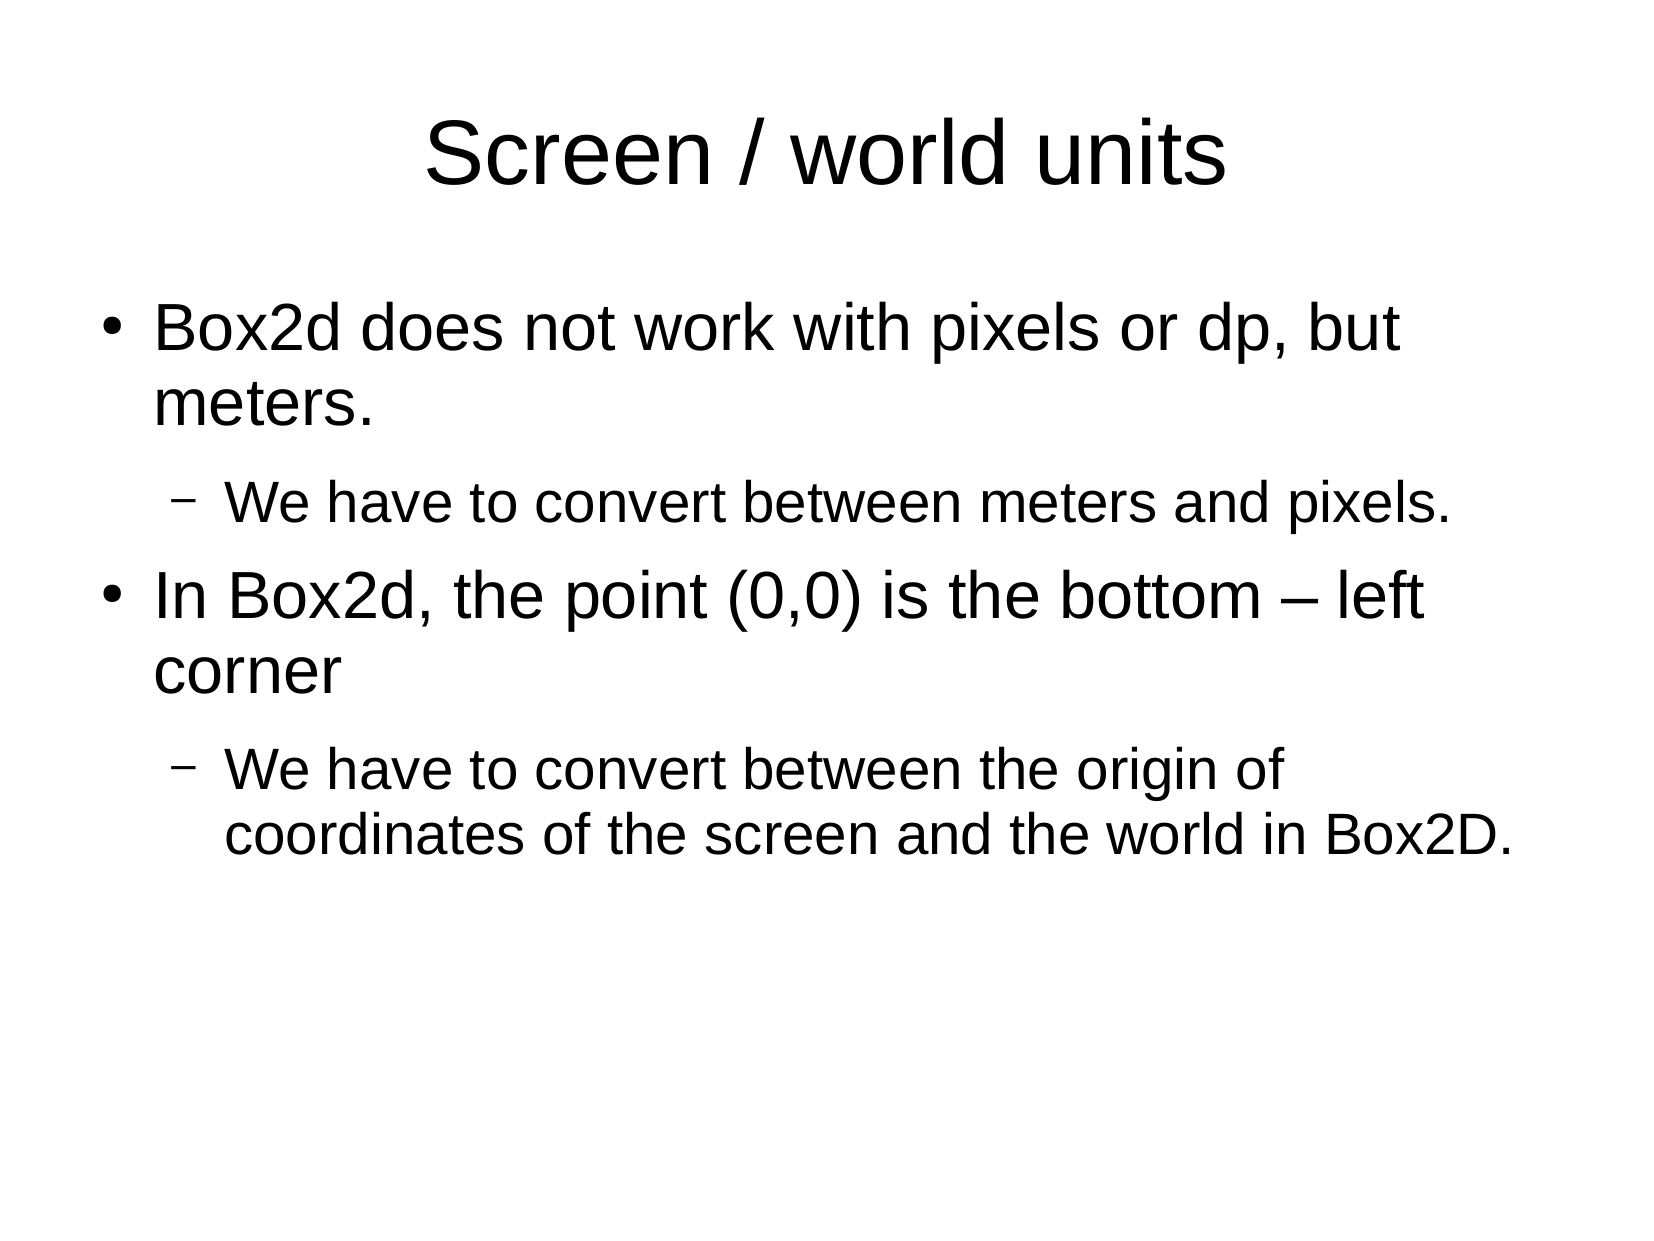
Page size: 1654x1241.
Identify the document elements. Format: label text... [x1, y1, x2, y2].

list Box2d does not work with pixels or dp, but meters. We have to convert between meters and pixels. In Box2d, the point (0,0) is the bottom – left corner We have to convert between the origin of coordinates of the screen and the world in Box2D. [82, 290, 1538, 1010]
title Screen / world units [82, 49, 1571, 257]
